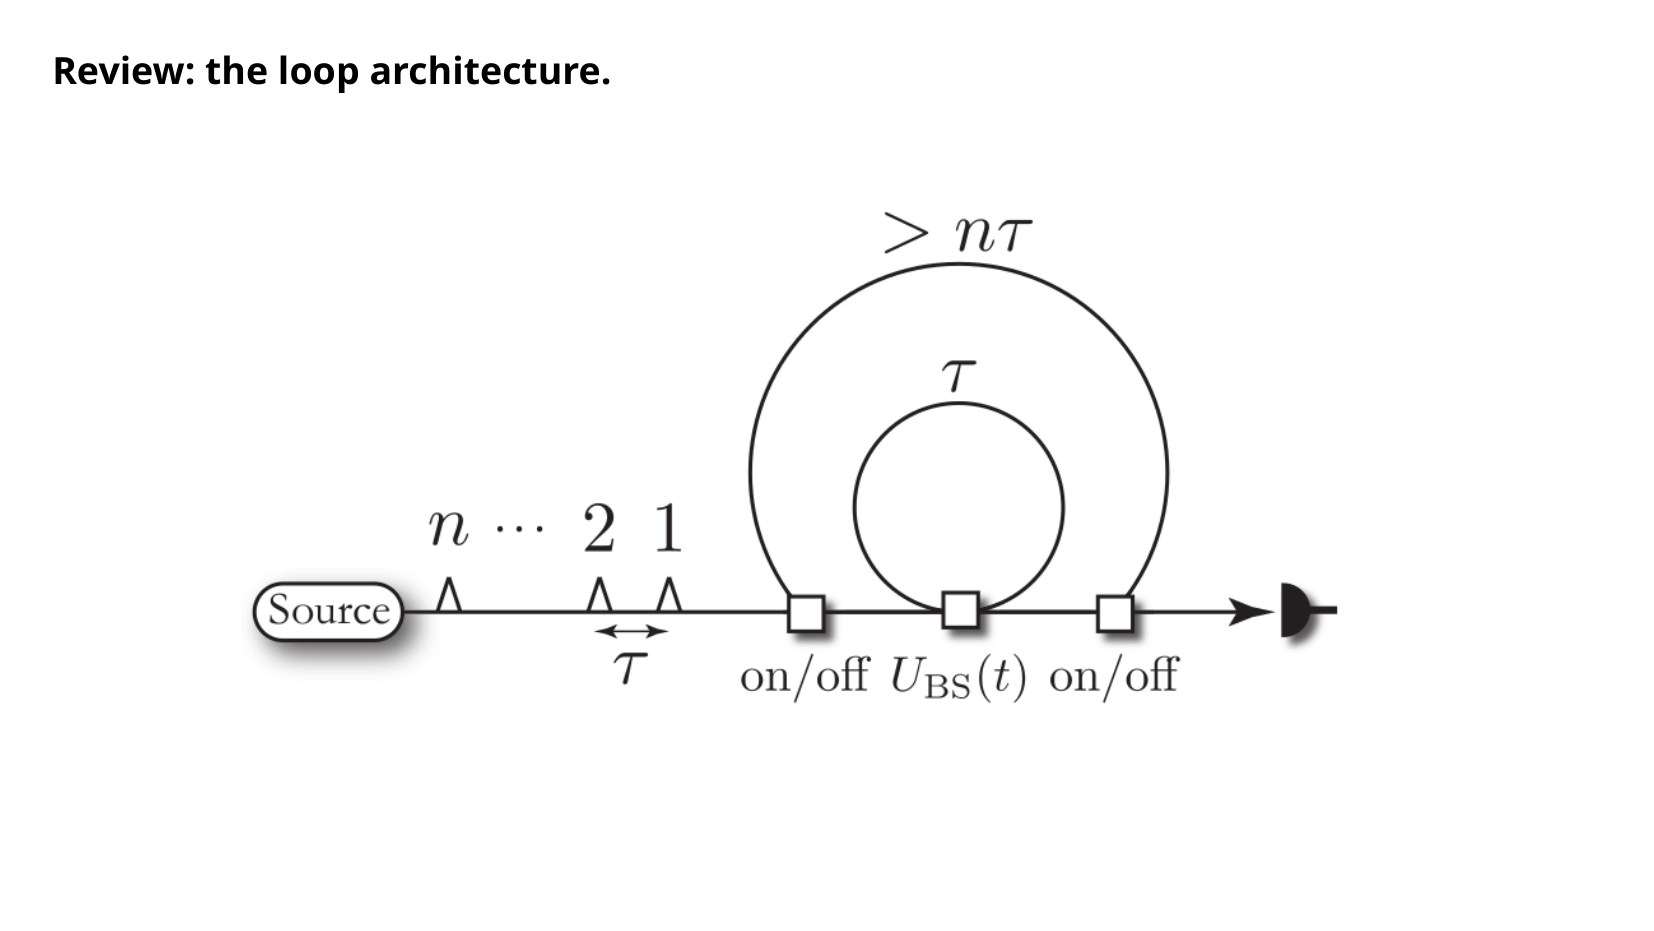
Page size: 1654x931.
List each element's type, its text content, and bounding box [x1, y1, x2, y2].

text_box Review: the loop architecture. [37, 37, 1013, 103]
picture [225, 187, 1392, 728]
